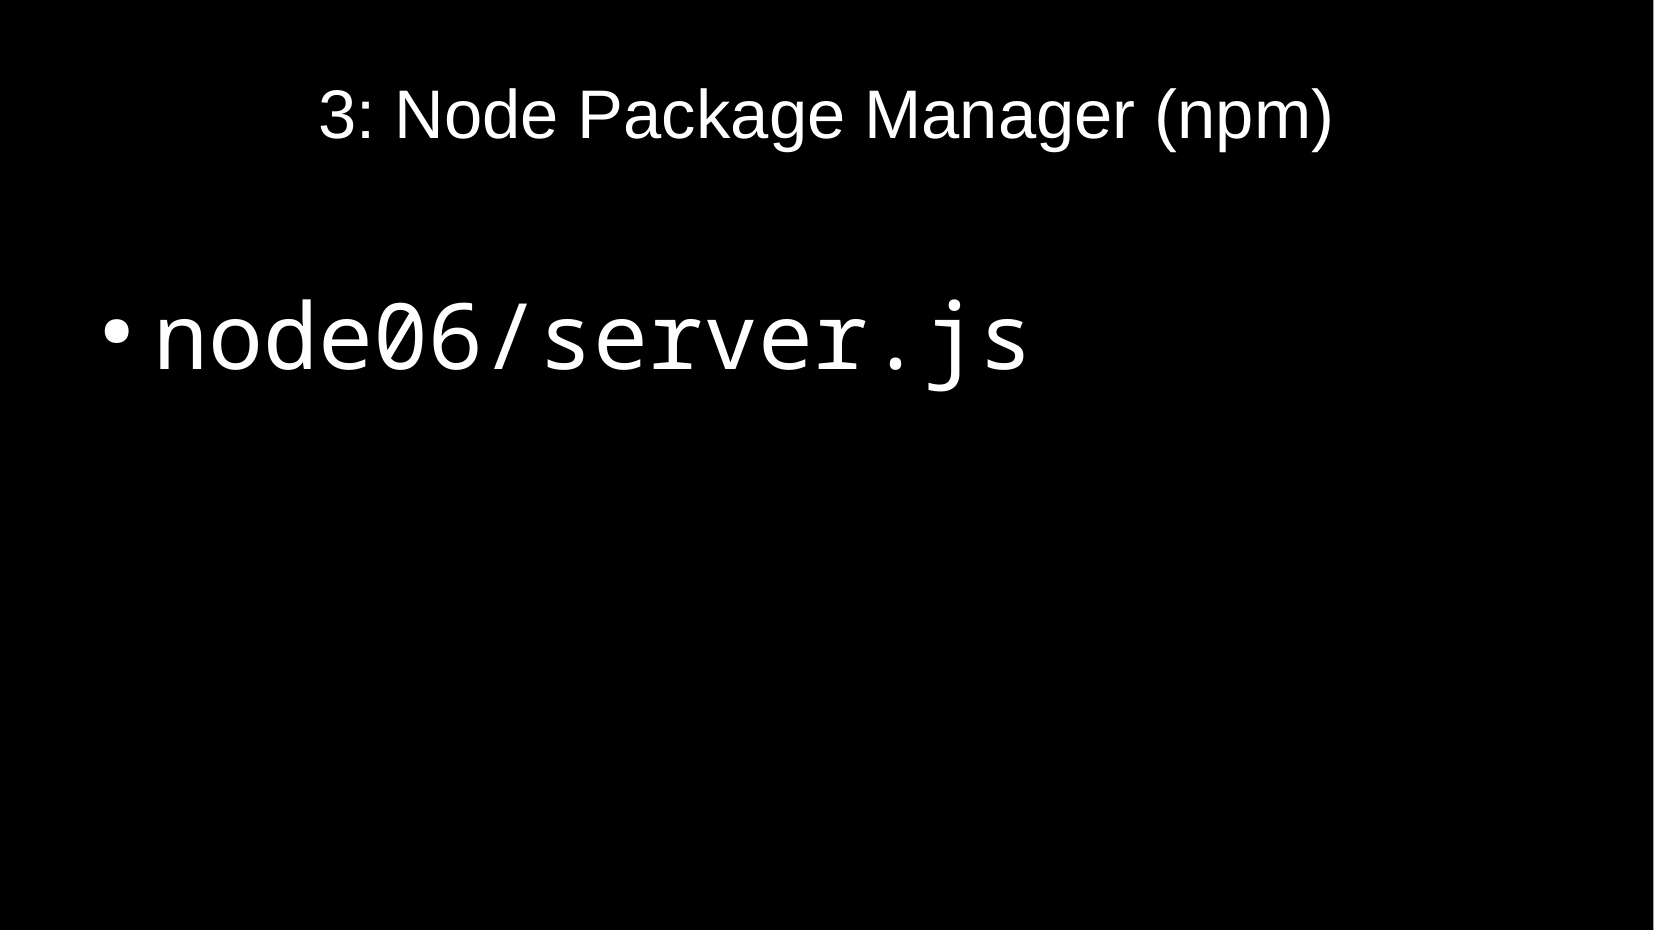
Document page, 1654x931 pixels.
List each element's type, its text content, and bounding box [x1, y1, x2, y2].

title 3: Node Package Manager (npm) [82, 37, 1571, 193]
list node06/server.js [82, 271, 1571, 812]
